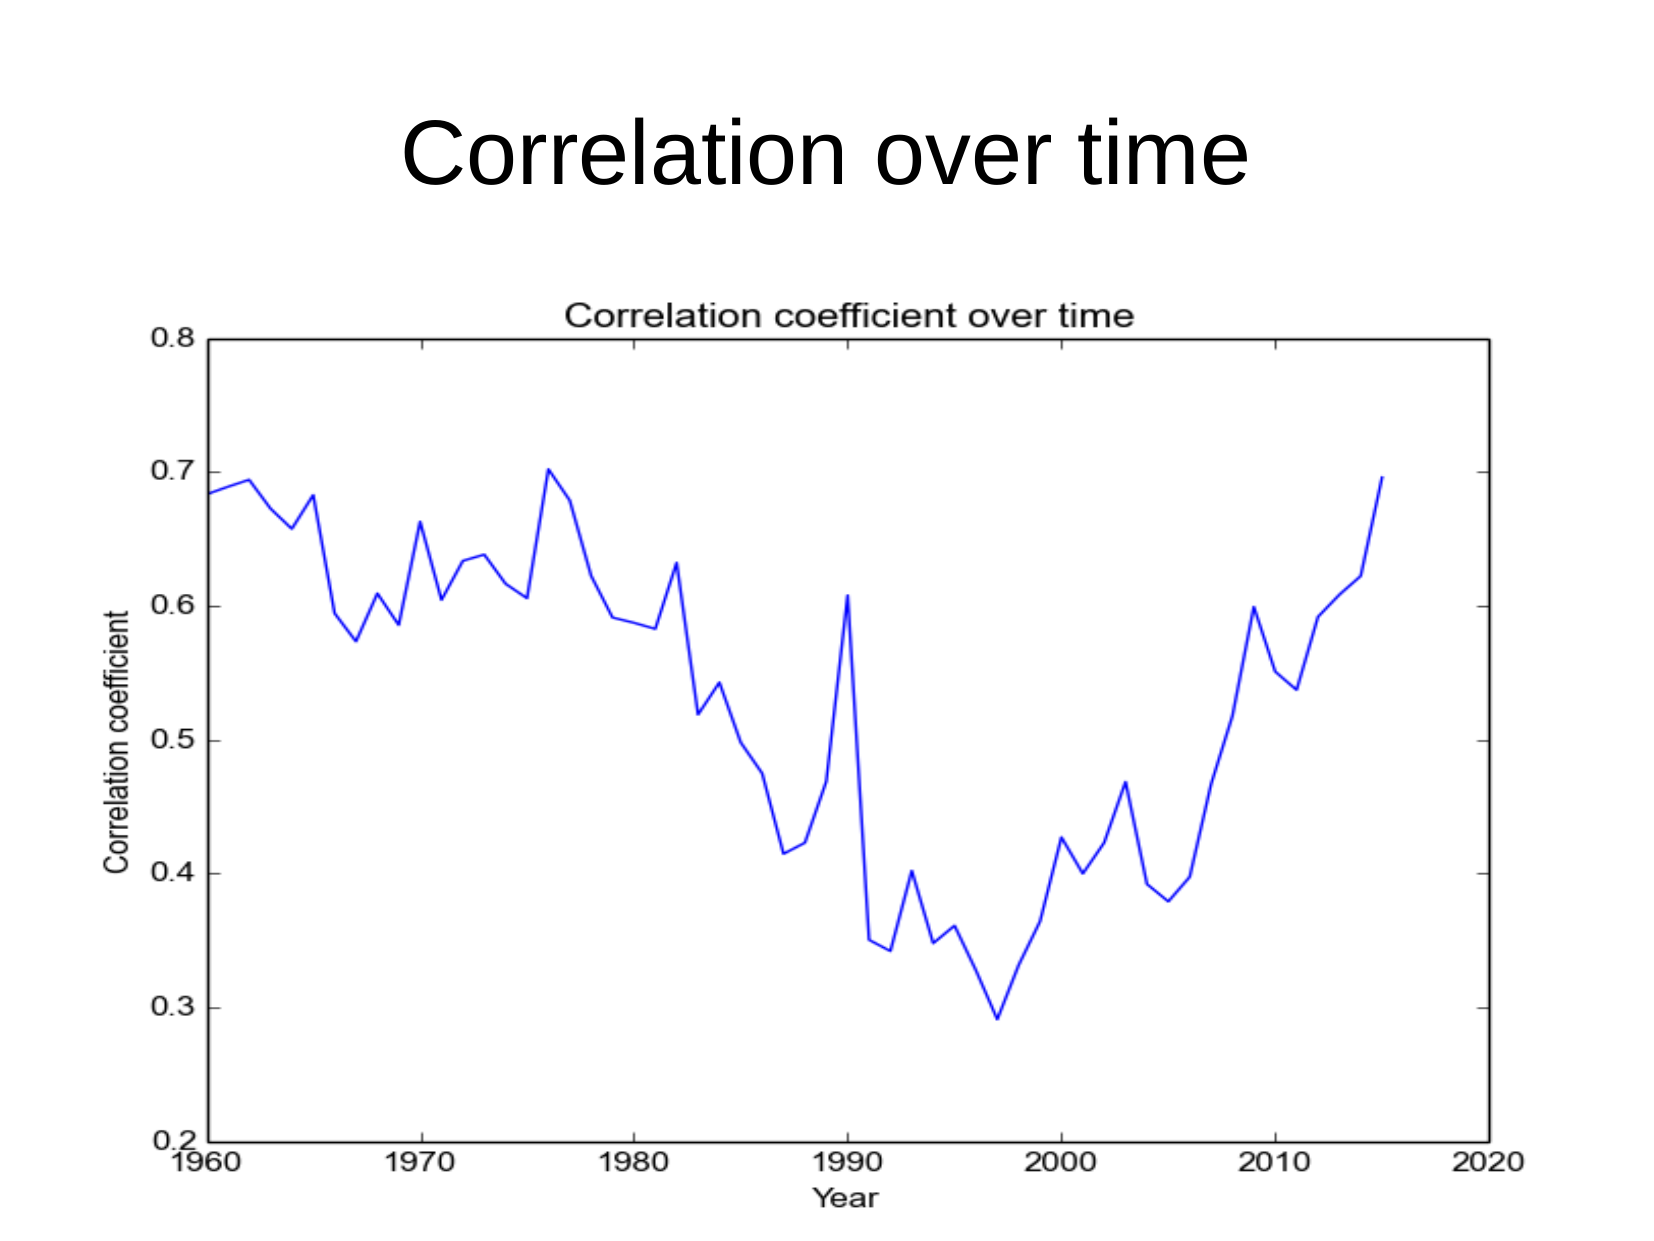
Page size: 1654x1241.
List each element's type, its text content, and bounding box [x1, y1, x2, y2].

picture [0, 239, 1654, 1241]
title Correlation over time [82, 49, 1571, 239]
